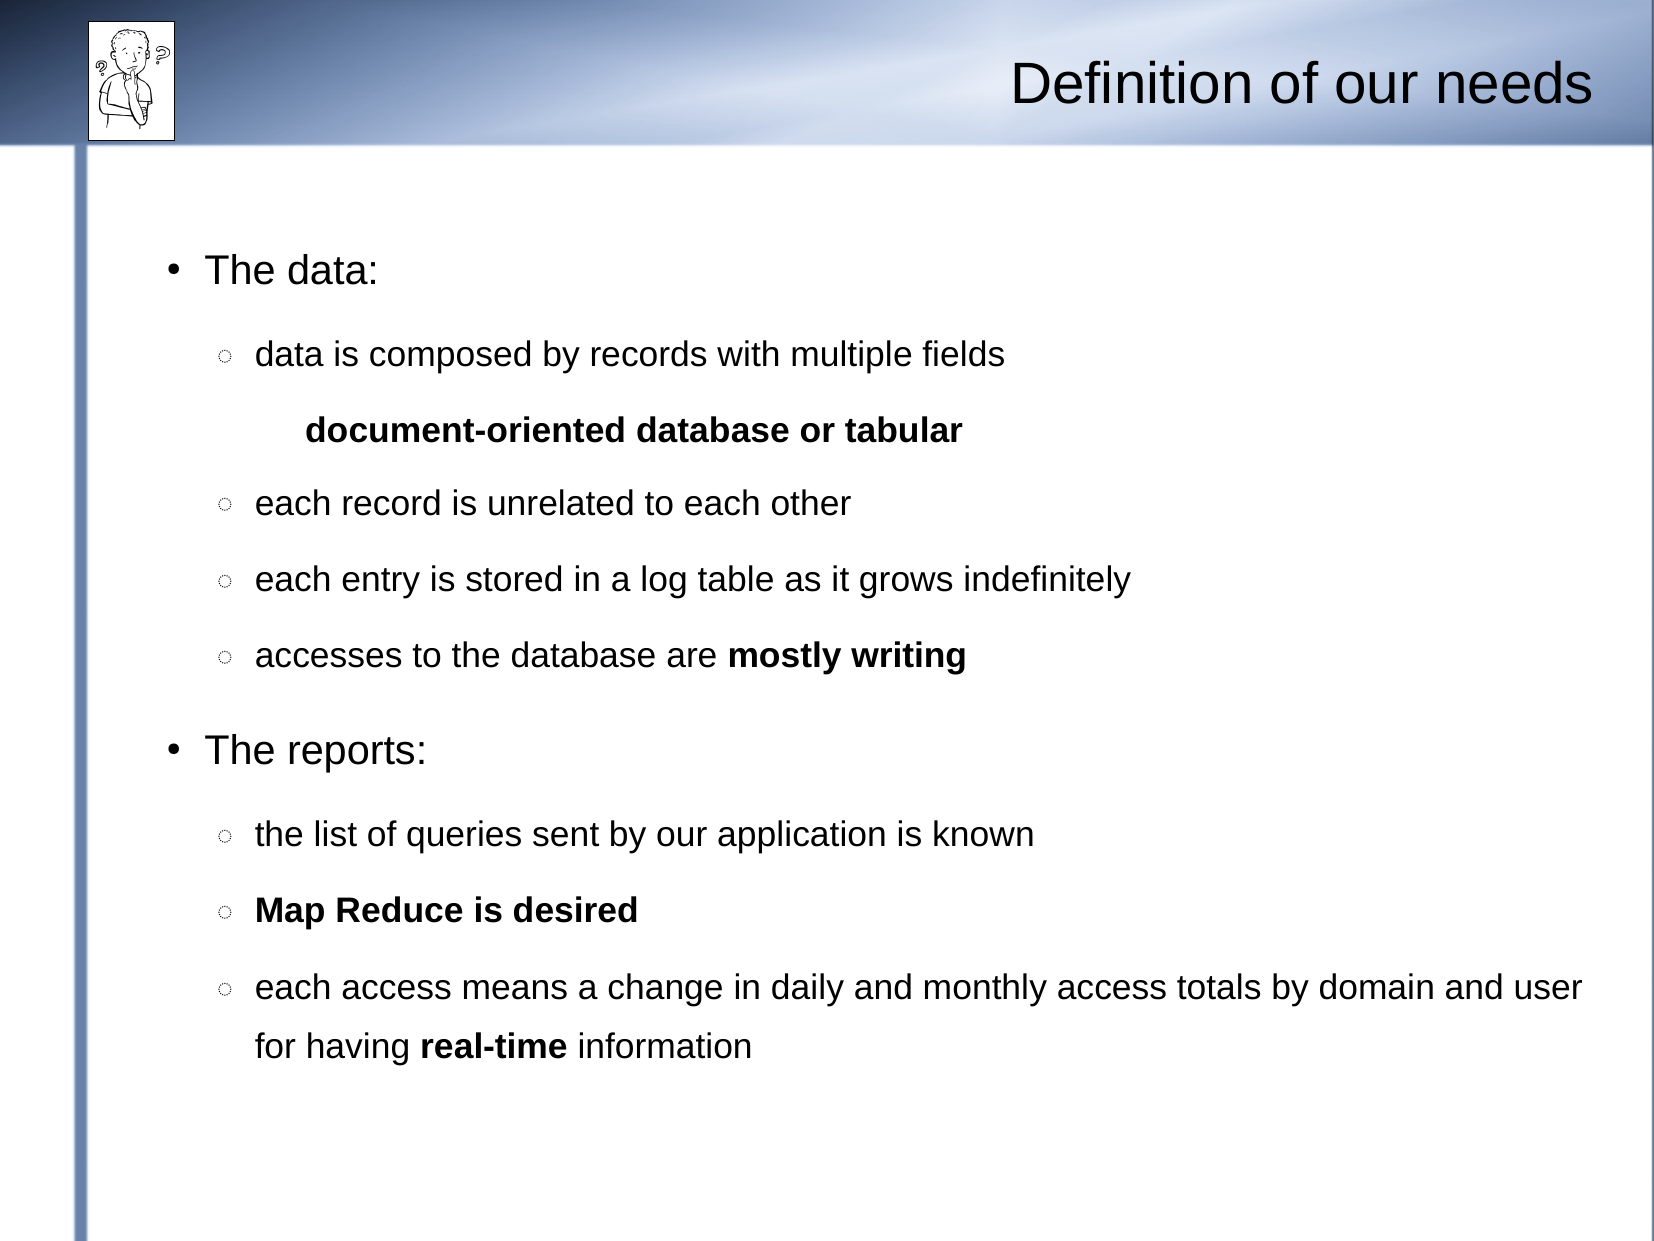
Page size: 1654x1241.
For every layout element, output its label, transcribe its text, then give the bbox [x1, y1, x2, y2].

picture [0, 0, 1654, 1241]
title Definition of our needs [175, 49, 1596, 118]
list The data: data is composed by records with multiple fields document-oriented database or tabular each record is unrelated to each other each entry is stored in a log table as it grows indefinitely accesses to the database are mostly writing The reports: the list of queries sent by our application is known Map Reduce is desired each access means a change in daily and monthly access totals by domain and user for having real-time information [154, 224, 1596, 1075]
